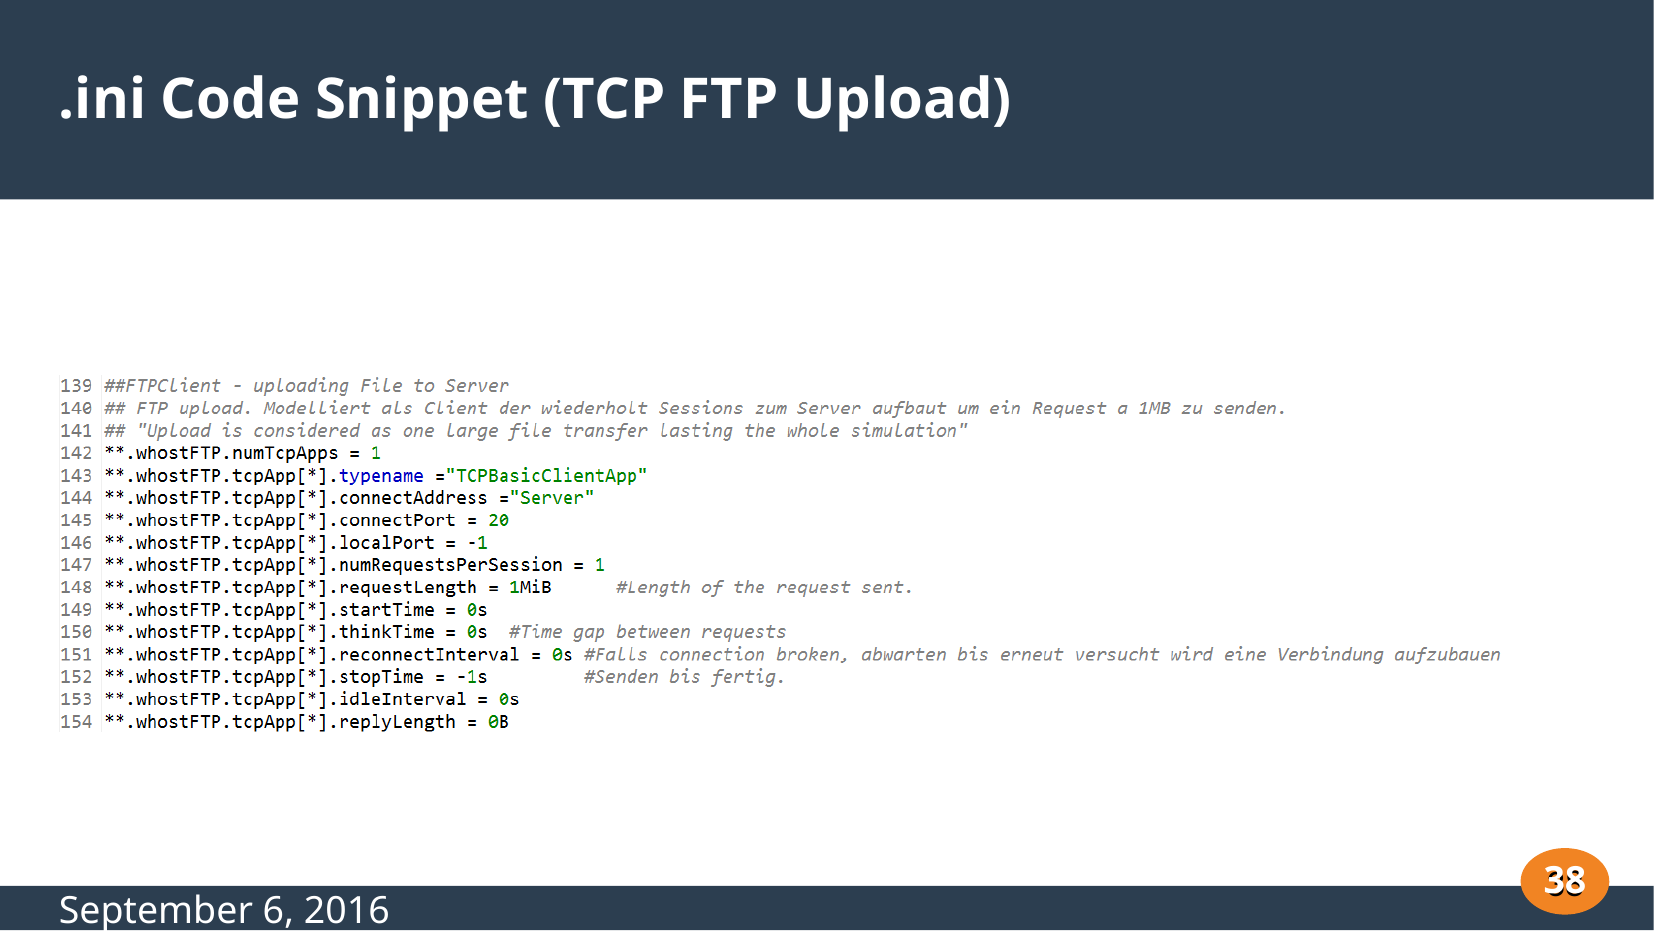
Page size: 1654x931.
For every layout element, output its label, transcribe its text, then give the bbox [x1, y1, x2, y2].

picture [59, 375, 1521, 732]
title .ini Code Snippet (TCP FTP Upload) [59, 37, 1595, 155]
text_box 41 [1505, 837, 1625, 926]
text_box September 6, 2016 [59, 885, 532, 931]
